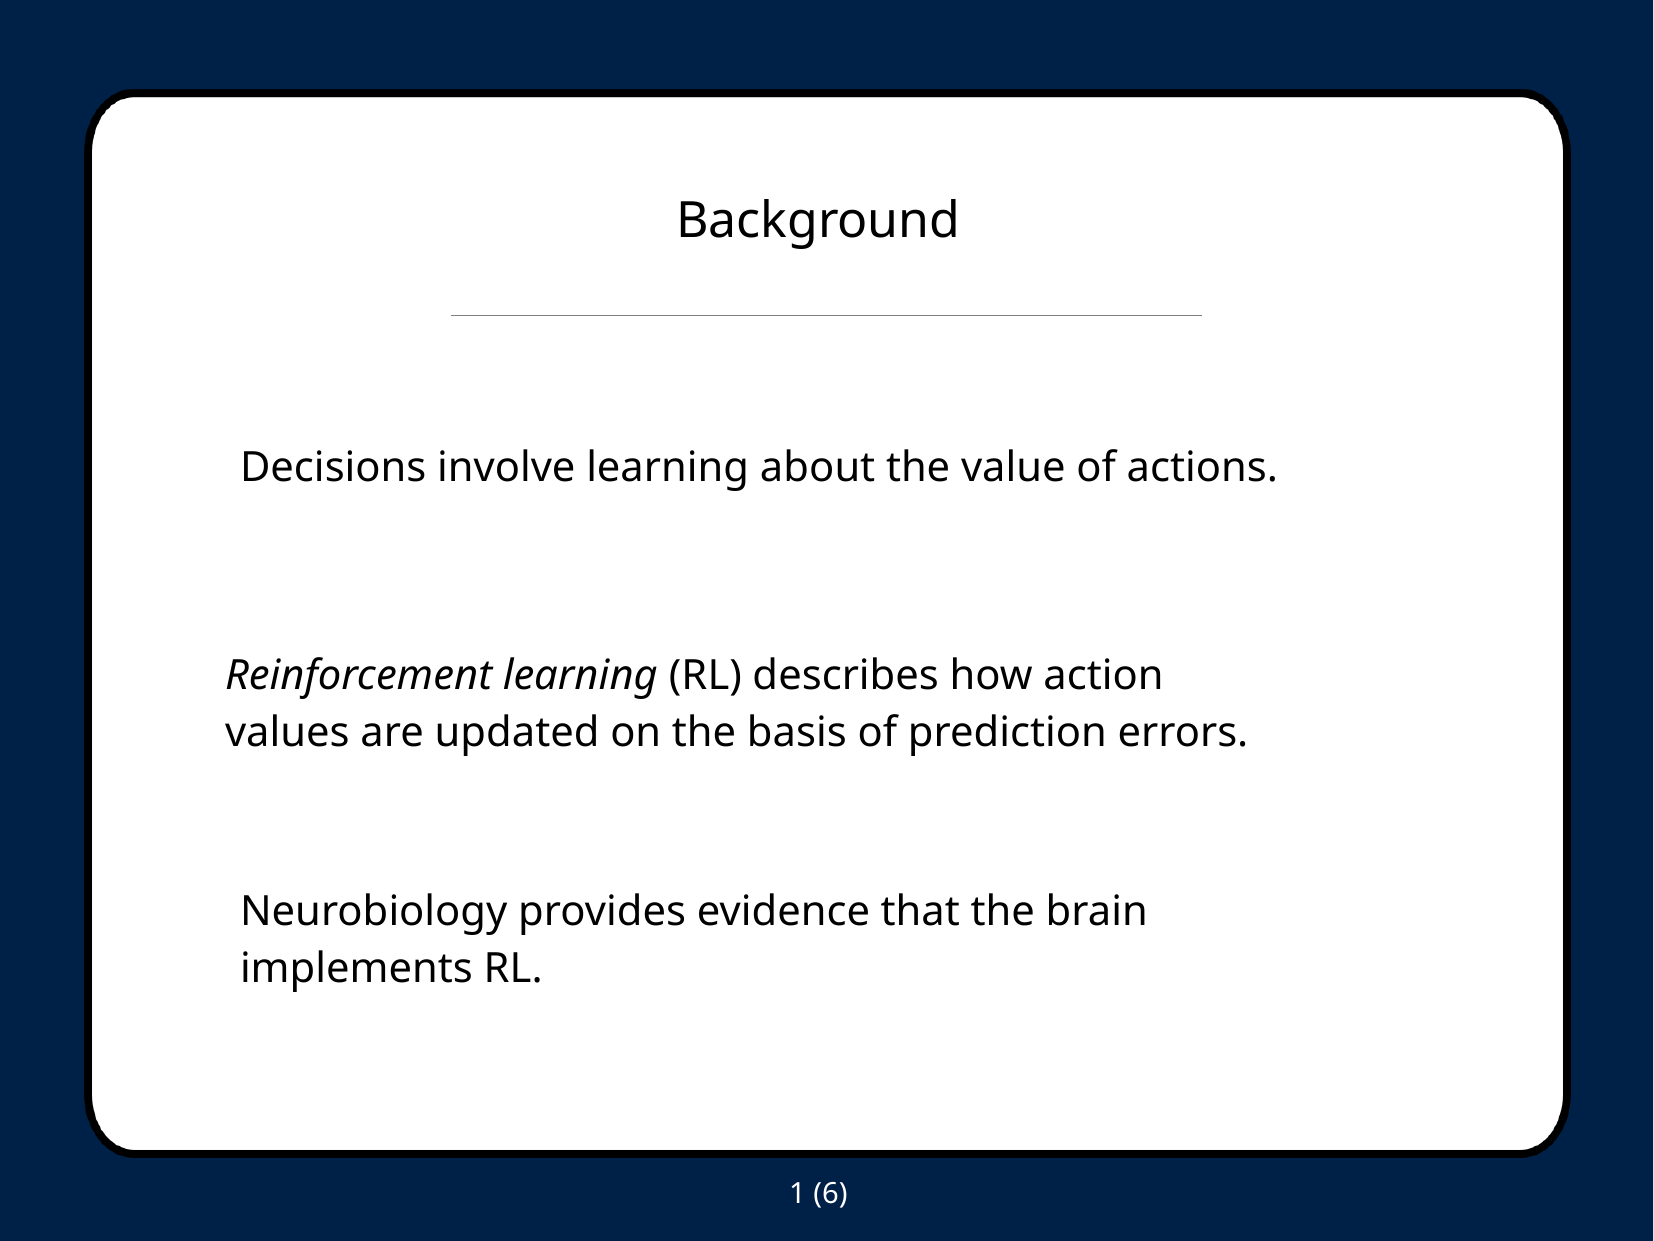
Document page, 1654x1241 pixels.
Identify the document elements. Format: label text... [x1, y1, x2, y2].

title 1 (6) [74, 1170, 1562, 1214]
title Reinforcement learning (RL) describes how action values are updated on the basis of prediction errors. [75, 653, 1561, 751]
title Neurobiology provides evidence that the brain implements RL. [90, 889, 1561, 987]
title Decisions involve learning about the value of actions. [90, 441, 1561, 490]
title Background [74, 188, 1562, 247]
picture [0, 0, 1654, 1241]
